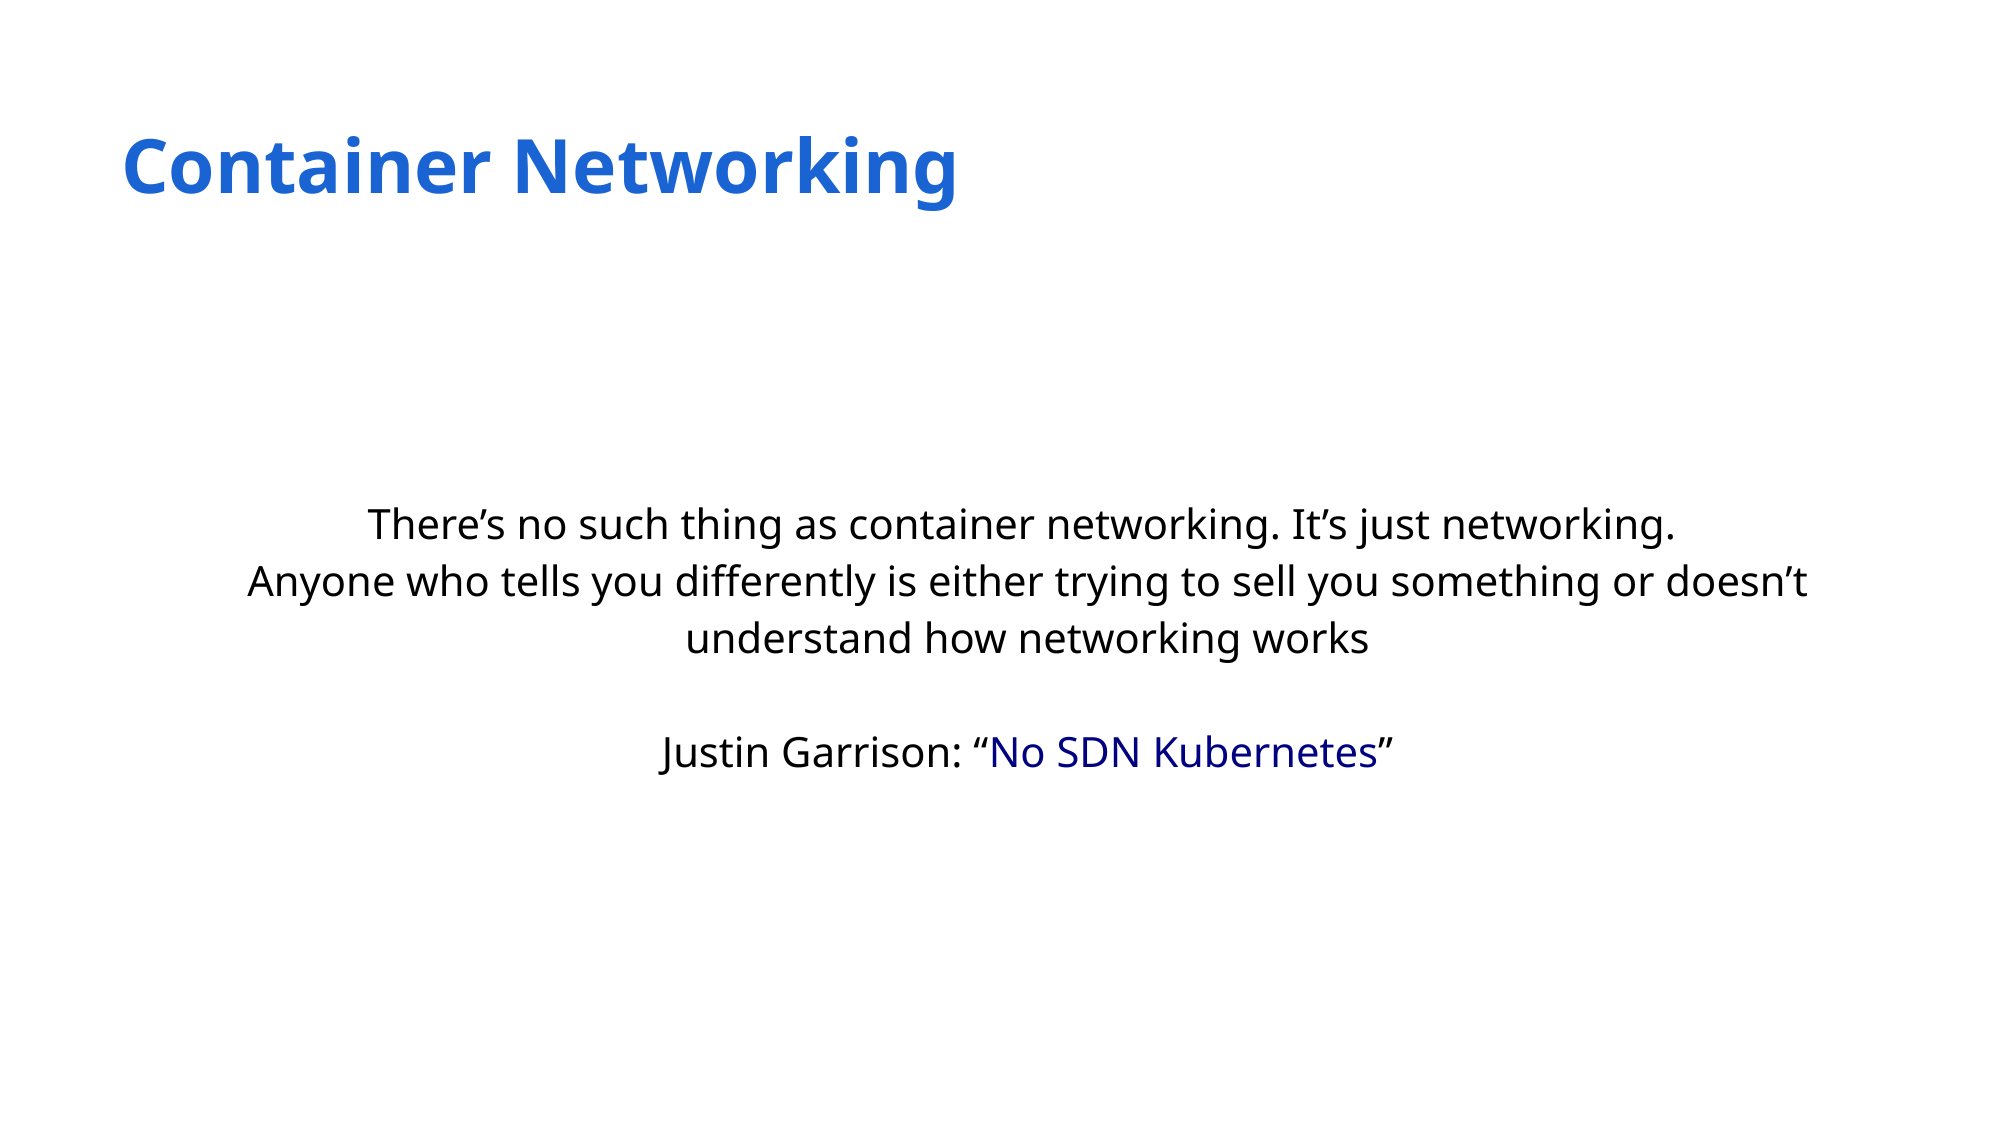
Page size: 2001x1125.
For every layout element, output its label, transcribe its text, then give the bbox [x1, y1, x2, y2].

text_box There’s no such thing as container networking. It’s just networking. Anyone who tells you differently is either trying to sell you something or doesn’t understand how networking works Justin Garrison: “No SDN Kubernetes” [129, 259, 1890, 1053]
text_box Container Networking [106, 106, 1878, 293]
